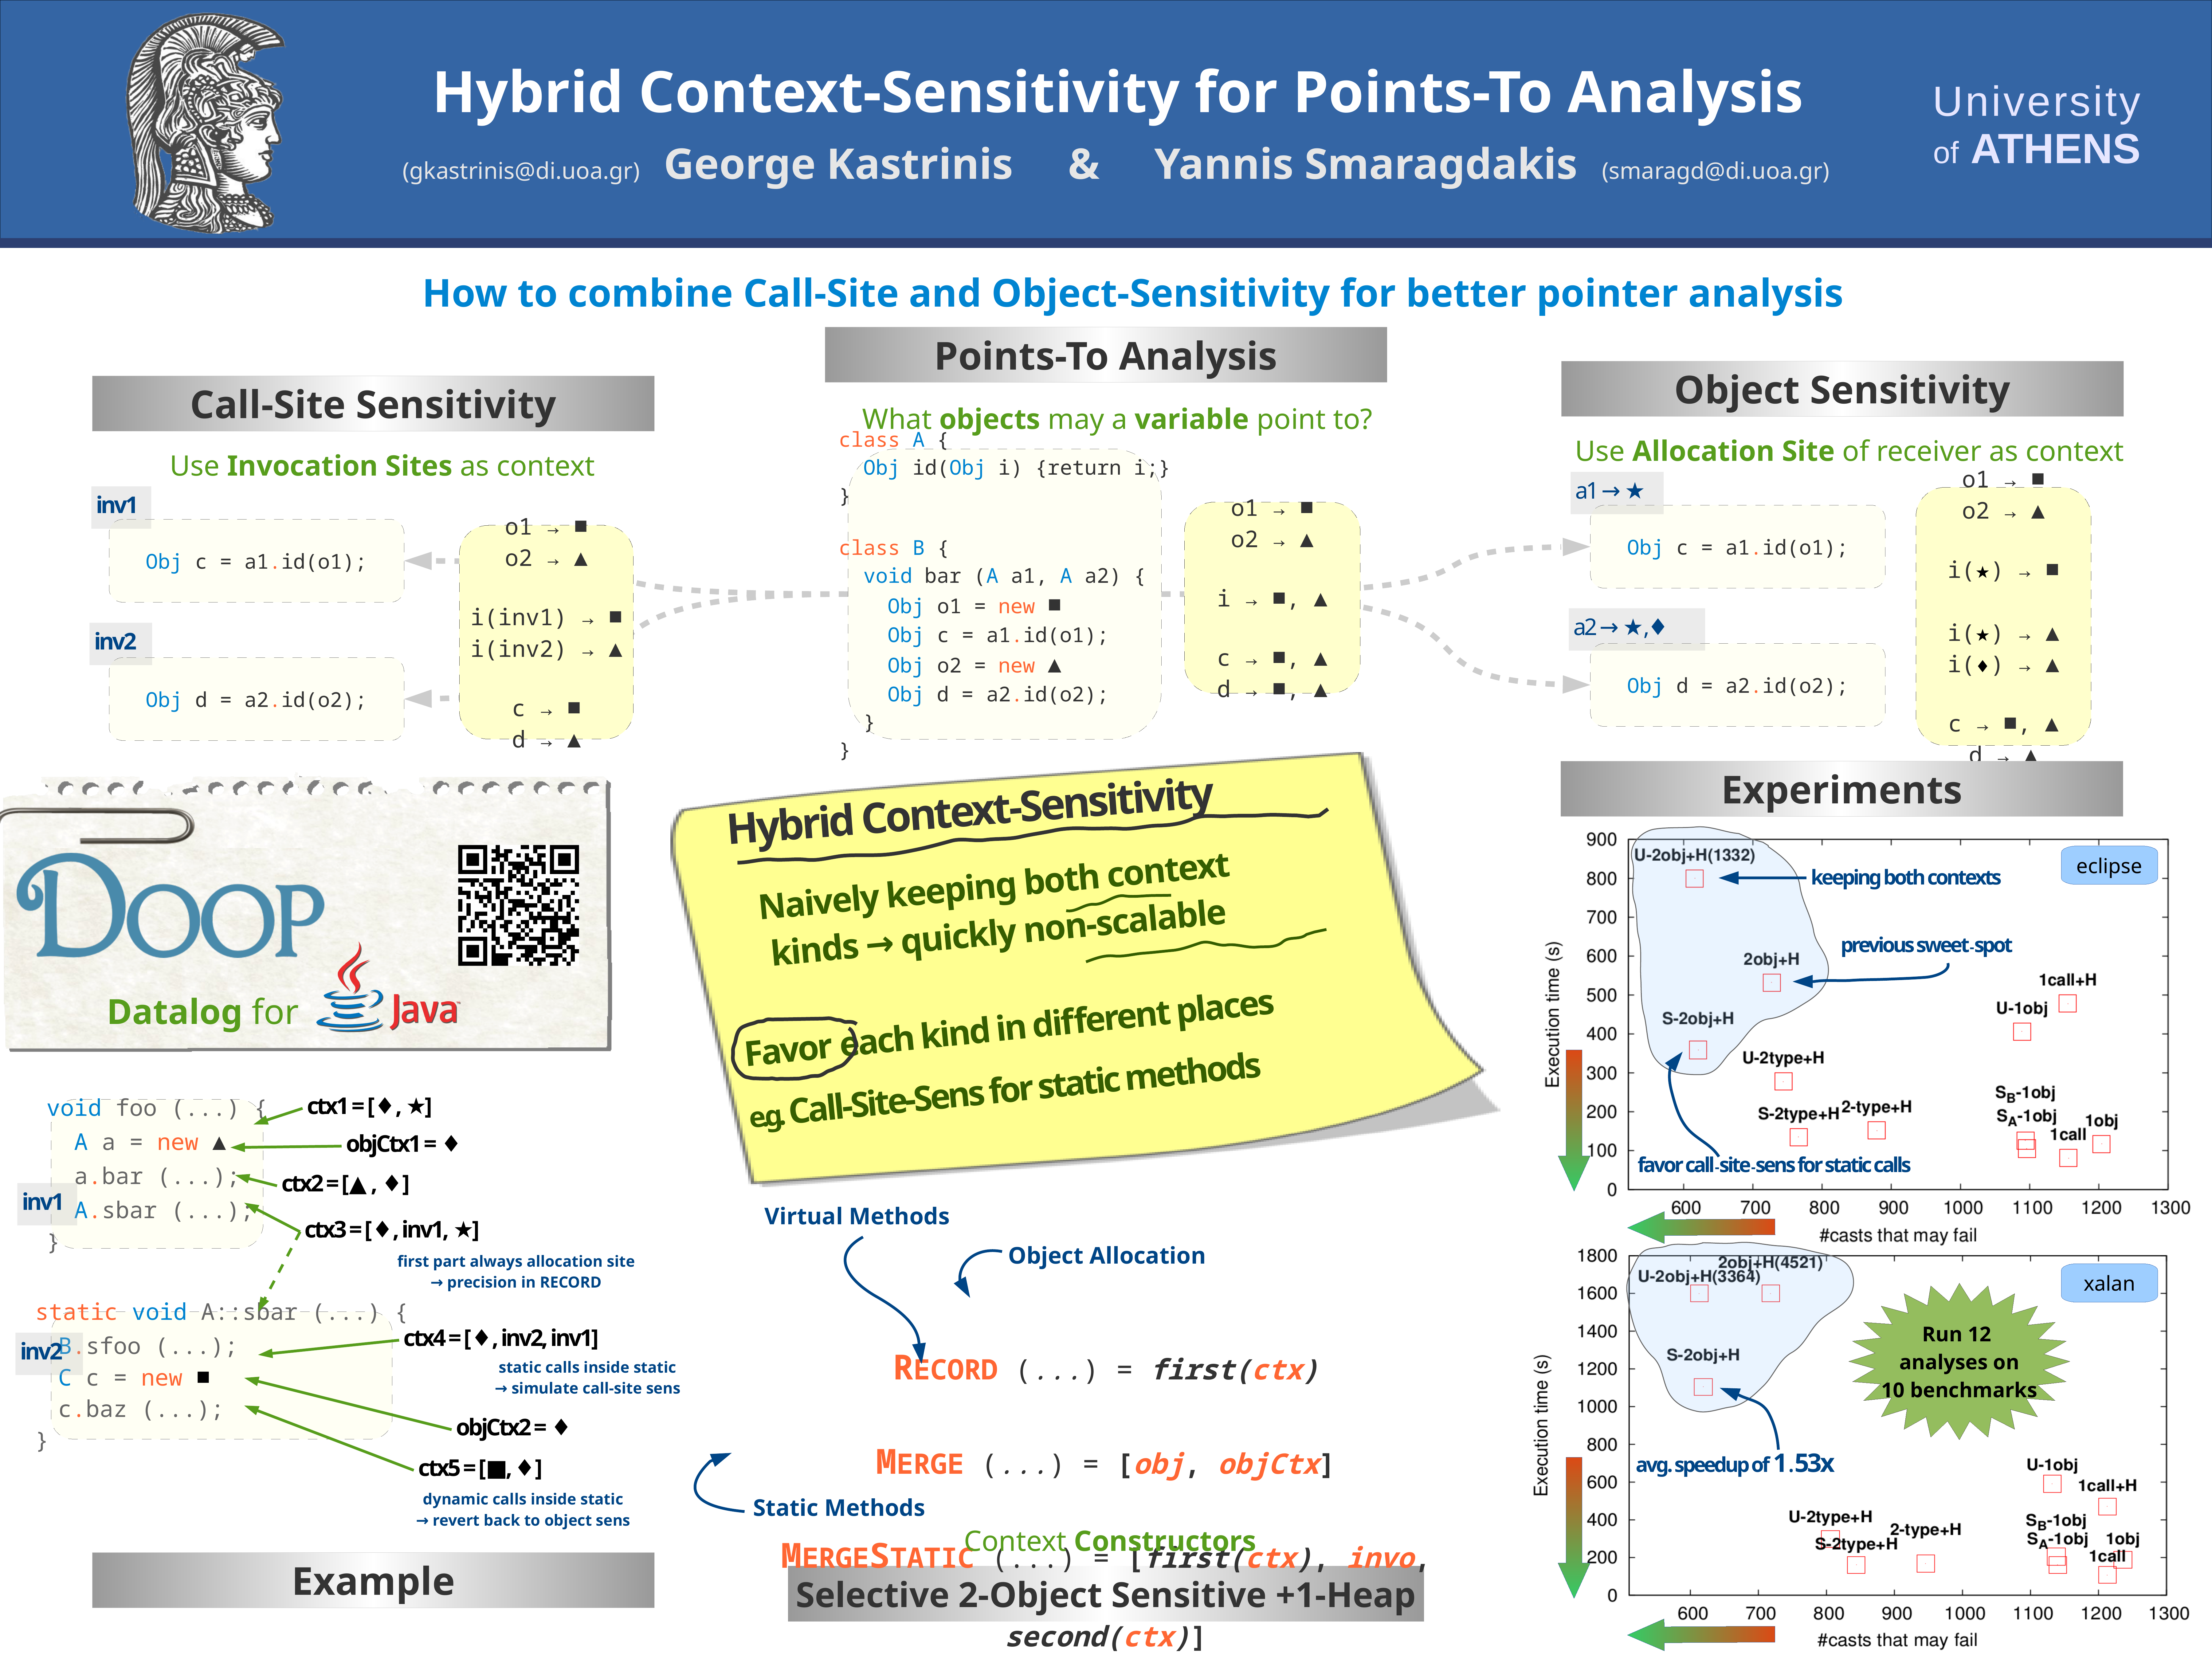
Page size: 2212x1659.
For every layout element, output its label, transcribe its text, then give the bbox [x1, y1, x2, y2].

text_box inv1 [17, 1183, 77, 1226]
text_box Run 12 analyses on 10 benchmarks [1849, 1283, 2070, 1440]
text_box Obj d = a2.id(o2); [1590, 643, 1885, 727]
text_box Obj c = a1.id(o1); [109, 519, 404, 602]
text_box static calls inside static → simulate call-site sens [456, 1354, 719, 1409]
text_box objCtx2 = ♦ [452, 1408, 617, 1451]
text_box Naively keeping both context kinds → quickly non-scalable [751, 827, 1337, 999]
text_box inv2 [15, 1332, 83, 1375]
text_box void foo (...) { A a = new ▲ a.bar (...); A.sbar (...); } [51, 1099, 263, 1249]
text_box a1 → ★ [1571, 472, 1664, 514]
text_box ctx4 = [♦, inv2, inv1] [399, 1319, 673, 1362]
text_box xalan [2061, 1264, 2158, 1302]
text_box o1 → ■ o2 → ▲ i(★) → ■ i(★) → ▲ i(♦) → ▲ c → ■, ▲ d → ▲ [1916, 487, 2091, 746]
text_box Example [92, 1552, 655, 1608]
text_box [1627, 1619, 1775, 1651]
text_box [1558, 1457, 1590, 1598]
text_box Virtual Methods [760, 1198, 980, 1240]
text_box o1 → ■ o2 → ▲ i → ■, ▲ c → ■, ▲ d → ■, ▲ [1184, 502, 1360, 693]
text_box [1627, 1211, 1775, 1244]
text_box eclipse [2061, 846, 2158, 884]
text_box favor call-site-sens for static calls [1633, 1148, 2015, 1186]
text_box e.g. Call-Site-Sens for static methods [741, 1018, 1455, 1151]
text_box Call-Site Sensitivity [92, 376, 655, 431]
text_box dynamic calls inside static → revert back to object sens [378, 1486, 669, 1541]
text_box a2 → ★,♦ [1569, 608, 1705, 651]
text_box Obj d = a2.id(o2); [109, 657, 404, 741]
text_box Experiments [1561, 761, 2123, 817]
text_box Object Allocation [1003, 1237, 1246, 1280]
text_box ctx3 = [♦, inv1, ★] [300, 1210, 544, 1253]
text_box Selective 2-Object Sensitive +1-Heap [788, 1566, 1424, 1622]
text_box previous sweet-spot [1836, 928, 2058, 966]
text_box Use Invocation Sites as context [165, 443, 582, 480]
text_box Hybrid Context-Sensitivity [720, 751, 1333, 871]
text_box Obj c = a1.id(o1); [1590, 505, 1885, 588]
text_box inv1 [91, 486, 151, 529]
text_box objCtx1 = ♦ [341, 1125, 498, 1167]
text_box ctx1 = [♦, ★] [302, 1087, 487, 1130]
text_box [1631, 827, 1829, 1075]
text_box inv2 [89, 623, 152, 665]
text_box first part always allocation site → precision in RECORD [364, 1248, 669, 1303]
text_box Context Constructors [959, 1519, 1253, 1555]
text_box Favor each kind in different places [738, 960, 1422, 1089]
picture [120, 9, 290, 241]
text_box Static Methods [748, 1489, 957, 1532]
text_box How to combine Call-Site and Object-Sensitivity for better pointer analysis [418, 263, 1794, 311]
text_box Datalog for [102, 985, 297, 1029]
text_box Object Sensitivity [1561, 361, 2124, 417]
text_box keeping both contexts [1806, 861, 2049, 899]
picture [0, 766, 647, 1057]
text_box RECORD (...) = first(ctx) MERGE (...) = [obj, objCtx] MERGESTATIC (...) = [first(ctx), invo, second(ctx)] [681, 1293, 1531, 1471]
text_box ctx2 = [▲ , ♦] [277, 1164, 489, 1207]
text_box o1 → ■ o2 → ▲ i(inv1) → ■ i(inv2) → ▲ c → ■ d → ▲ [459, 525, 633, 739]
text_box [1627, 1242, 1854, 1412]
text_box Use Allocation Site of receiver as context [1570, 429, 2115, 465]
text_box static void A::sbar (...) { B.sfoo (...); C c = new ■ c.baz (...); } [51, 1312, 392, 1439]
picture [670, 752, 1500, 1187]
text_box [1558, 1050, 1590, 1191]
text_box Points-To Analysis [825, 327, 1387, 382]
text_box ctx5 = [■, ♦] [414, 1449, 598, 1486]
text_box class A { Obj id(Obj i) {return i;} } class B { void bar (A a1, A a2) { Obj o1 = new ■ Obj c = a1.id(o1); Obj o2 = new ▲ Obj d = a2.id(o2); } } [848, 449, 1162, 739]
list Hybrid Context-Sensitivity for Points-To Analysis [300, 49, 1912, 131]
text_box avg. speedup of 1.53x [1631, 1442, 1896, 1489]
picture [1531, 827, 2196, 1651]
text_box University of ATHENS [1928, 75, 2154, 175]
text_box What objects may a variable point to? [858, 396, 1356, 433]
list (gkastrinis@di.uoa.gr) George Kastrinis & Yannis Smaragdakis (smaragd@di.uoa.gr) [299, 131, 1912, 196]
